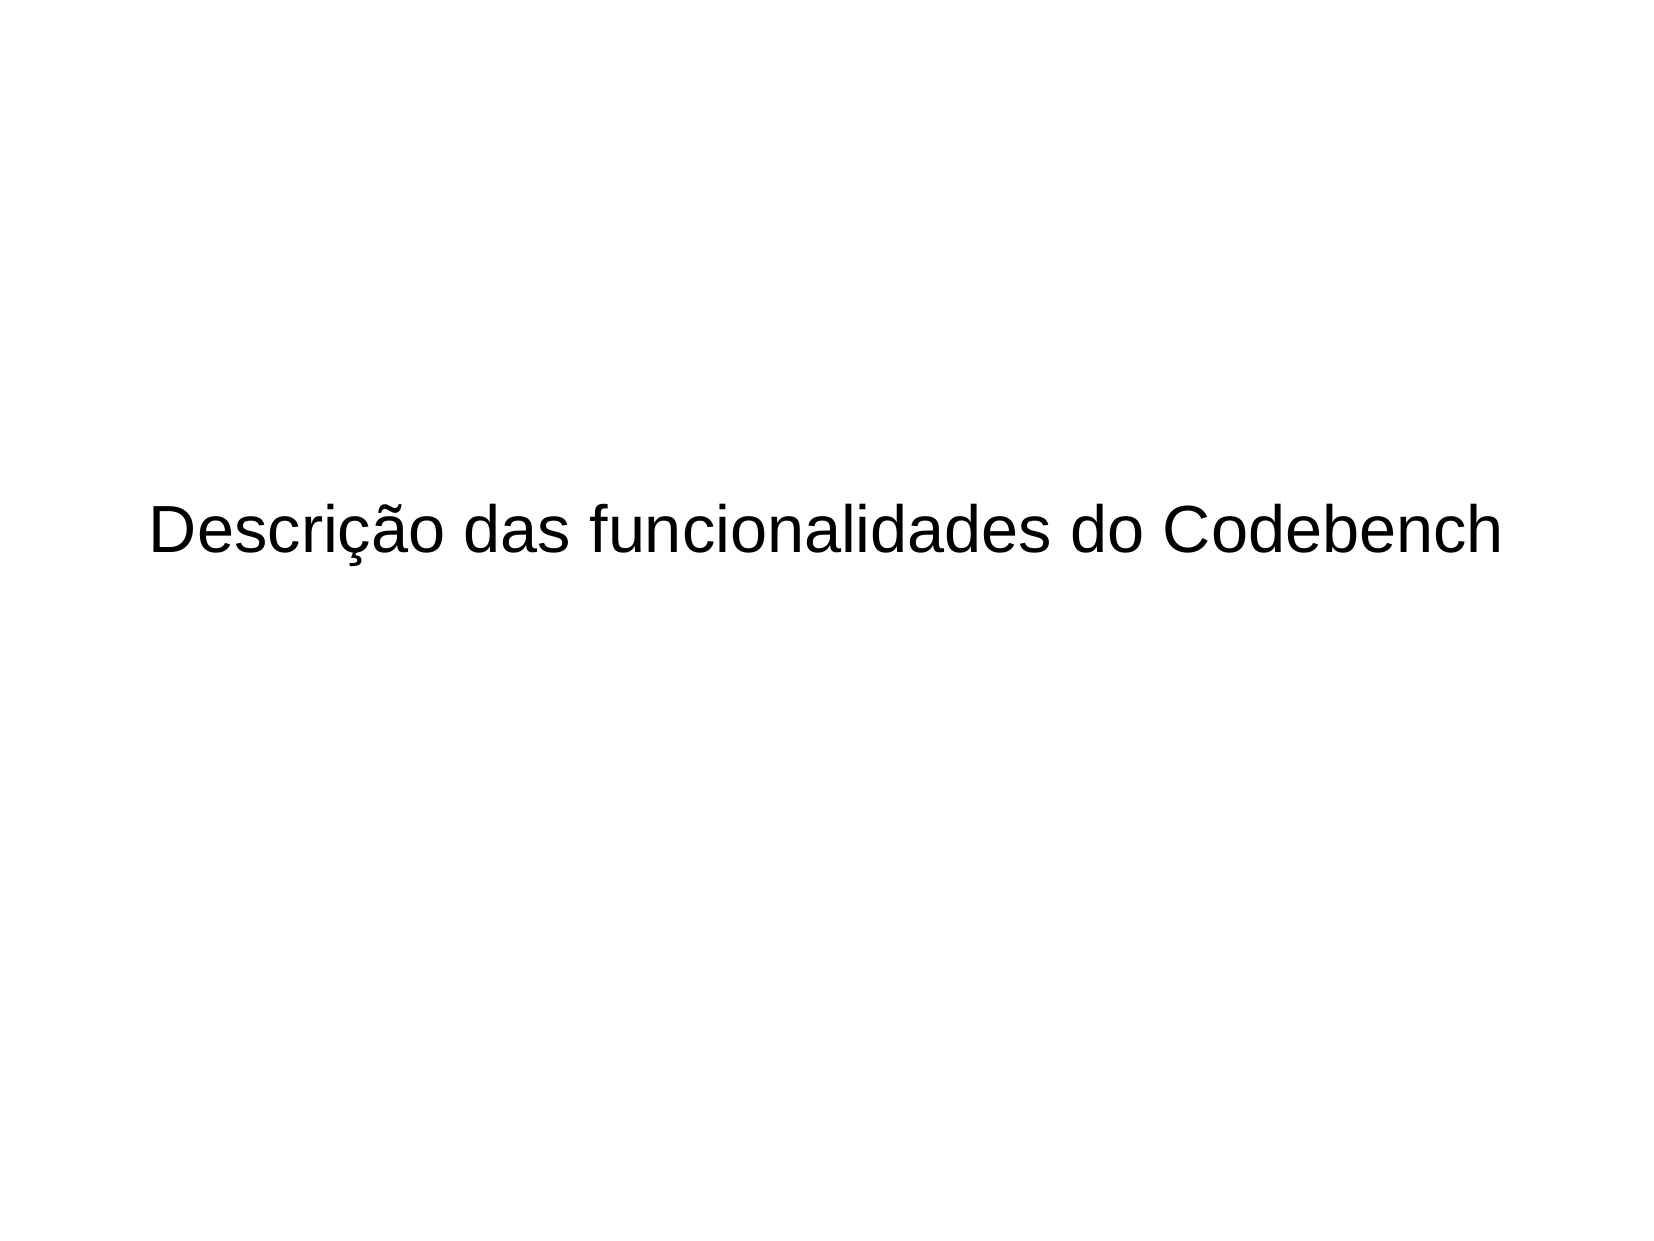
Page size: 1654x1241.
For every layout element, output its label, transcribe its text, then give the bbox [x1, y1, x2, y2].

subtitle Descrição das funcionalidades do Codebench [82, 49, 1571, 1010]
